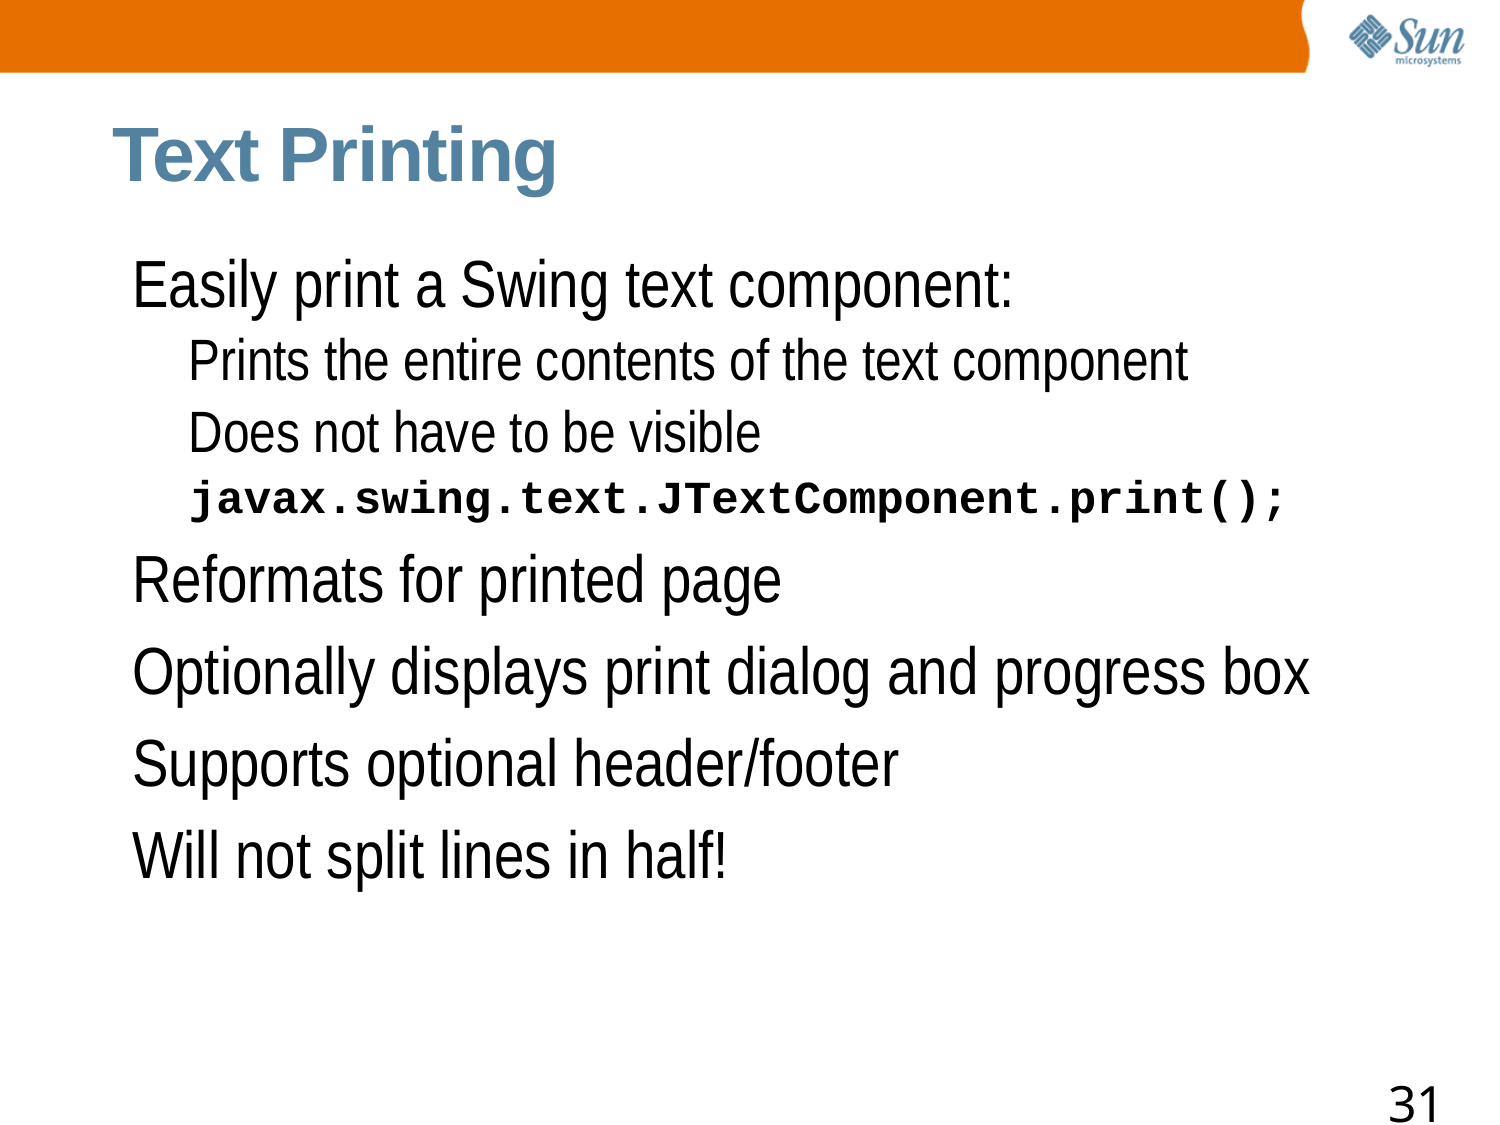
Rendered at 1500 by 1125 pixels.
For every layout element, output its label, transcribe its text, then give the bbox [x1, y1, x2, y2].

title Text Printing [112, 119, 1417, 255]
list Easily print a Swing text component: Prints the entire contents of the text component Does not have to be visible javax.swing.text.JTextComponent.print(); Reformats for printed page Optionally displays print dialog and progress box Supports optional header/footer Will not split lines in half! [112, 255, 1463, 1045]
picture [0, 0, 1500, 75]
